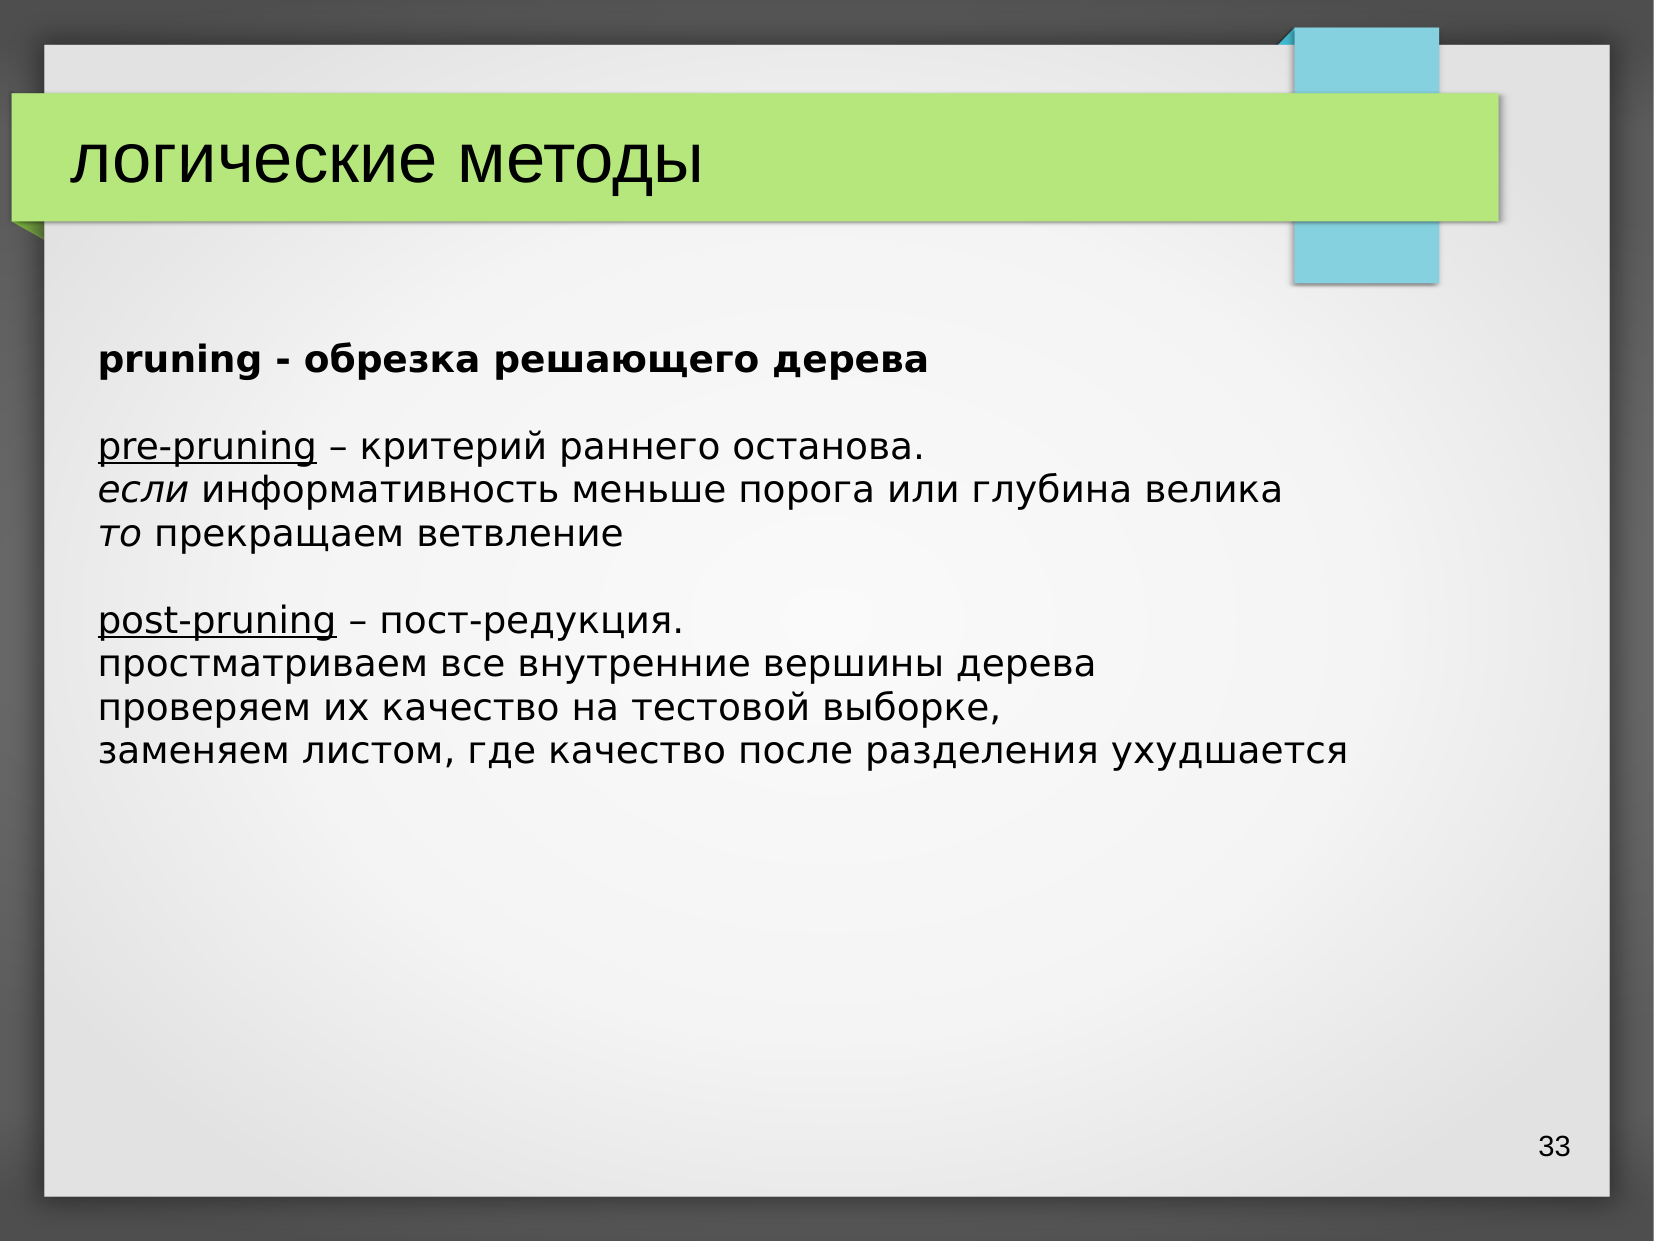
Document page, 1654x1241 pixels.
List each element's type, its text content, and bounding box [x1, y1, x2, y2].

title логические методы [70, 118, 1205, 199]
text_box pruning - обрезка решающего дерева pre-pruning – критерий раннего останова. если информативность меньше порога или глубина велика то прекращаем ветвление post-pruning – пост-редукция. простматриваем все внутренние вершины дерева проверяем их качество на тестовой выборке, заменяем листом, где качество после разделения ухудшается [82, 330, 1382, 781]
picture [0, 0, 1654, 1241]
